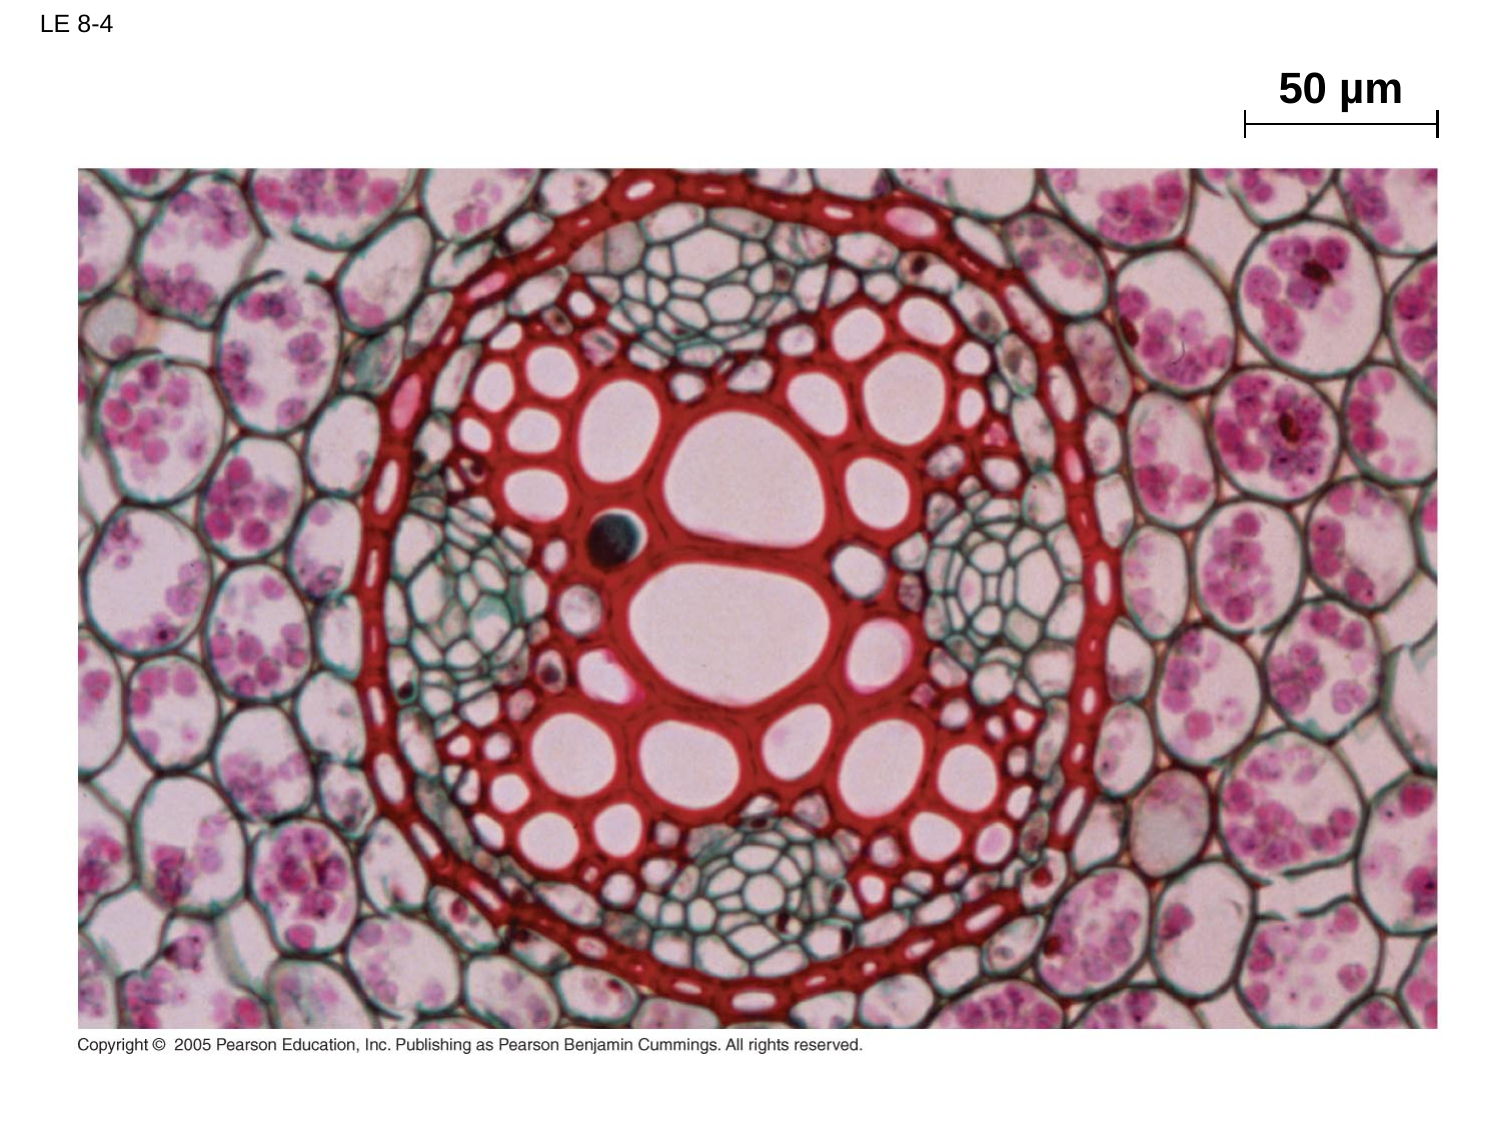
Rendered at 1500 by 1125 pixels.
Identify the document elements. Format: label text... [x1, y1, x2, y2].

text_box 50 µm [1278, 60, 1425, 118]
title LE 8-4 [24, 0, 351, 51]
picture [49, 61, 1450, 1063]
